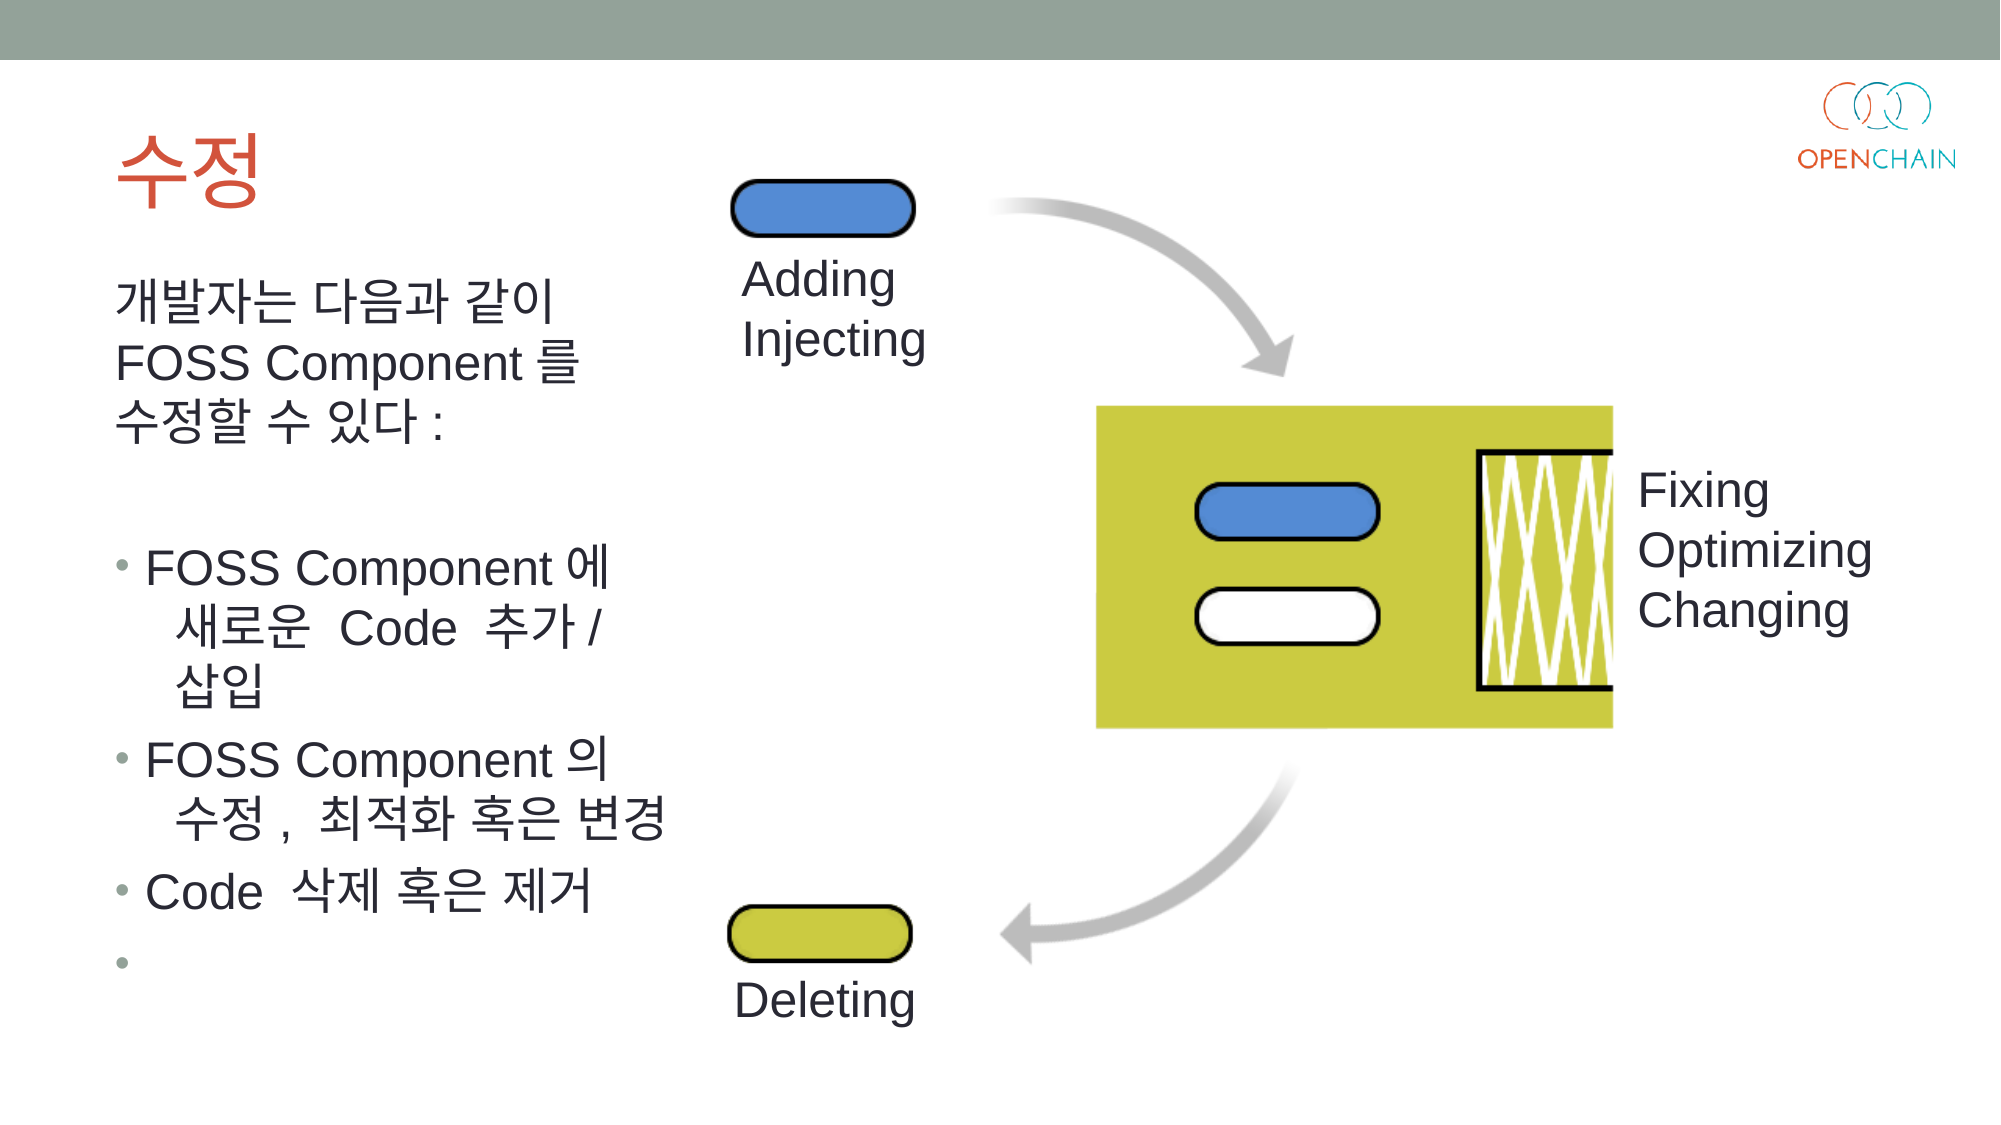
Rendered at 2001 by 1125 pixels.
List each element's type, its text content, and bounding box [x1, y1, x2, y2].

title 수정 [99, 87, 574, 251]
text_box Deleting [718, 960, 1037, 1036]
picture [574, 79, 1825, 1034]
text_box Fixing Optimizing Changing [1622, 450, 2000, 708]
title 수정 [1825, 87, 1900, 251]
text_box Adding Injecting [726, 239, 1012, 422]
list 개발자는 다음과 같이 FOSS Component를 수정할 수 있다: FOSS Component에 새로운 Code 추가/삽입 FOSS Component의 수정, 최적화 혹은 변경 Code 삭제 혹은 제거 [99, 262, 692, 1063]
